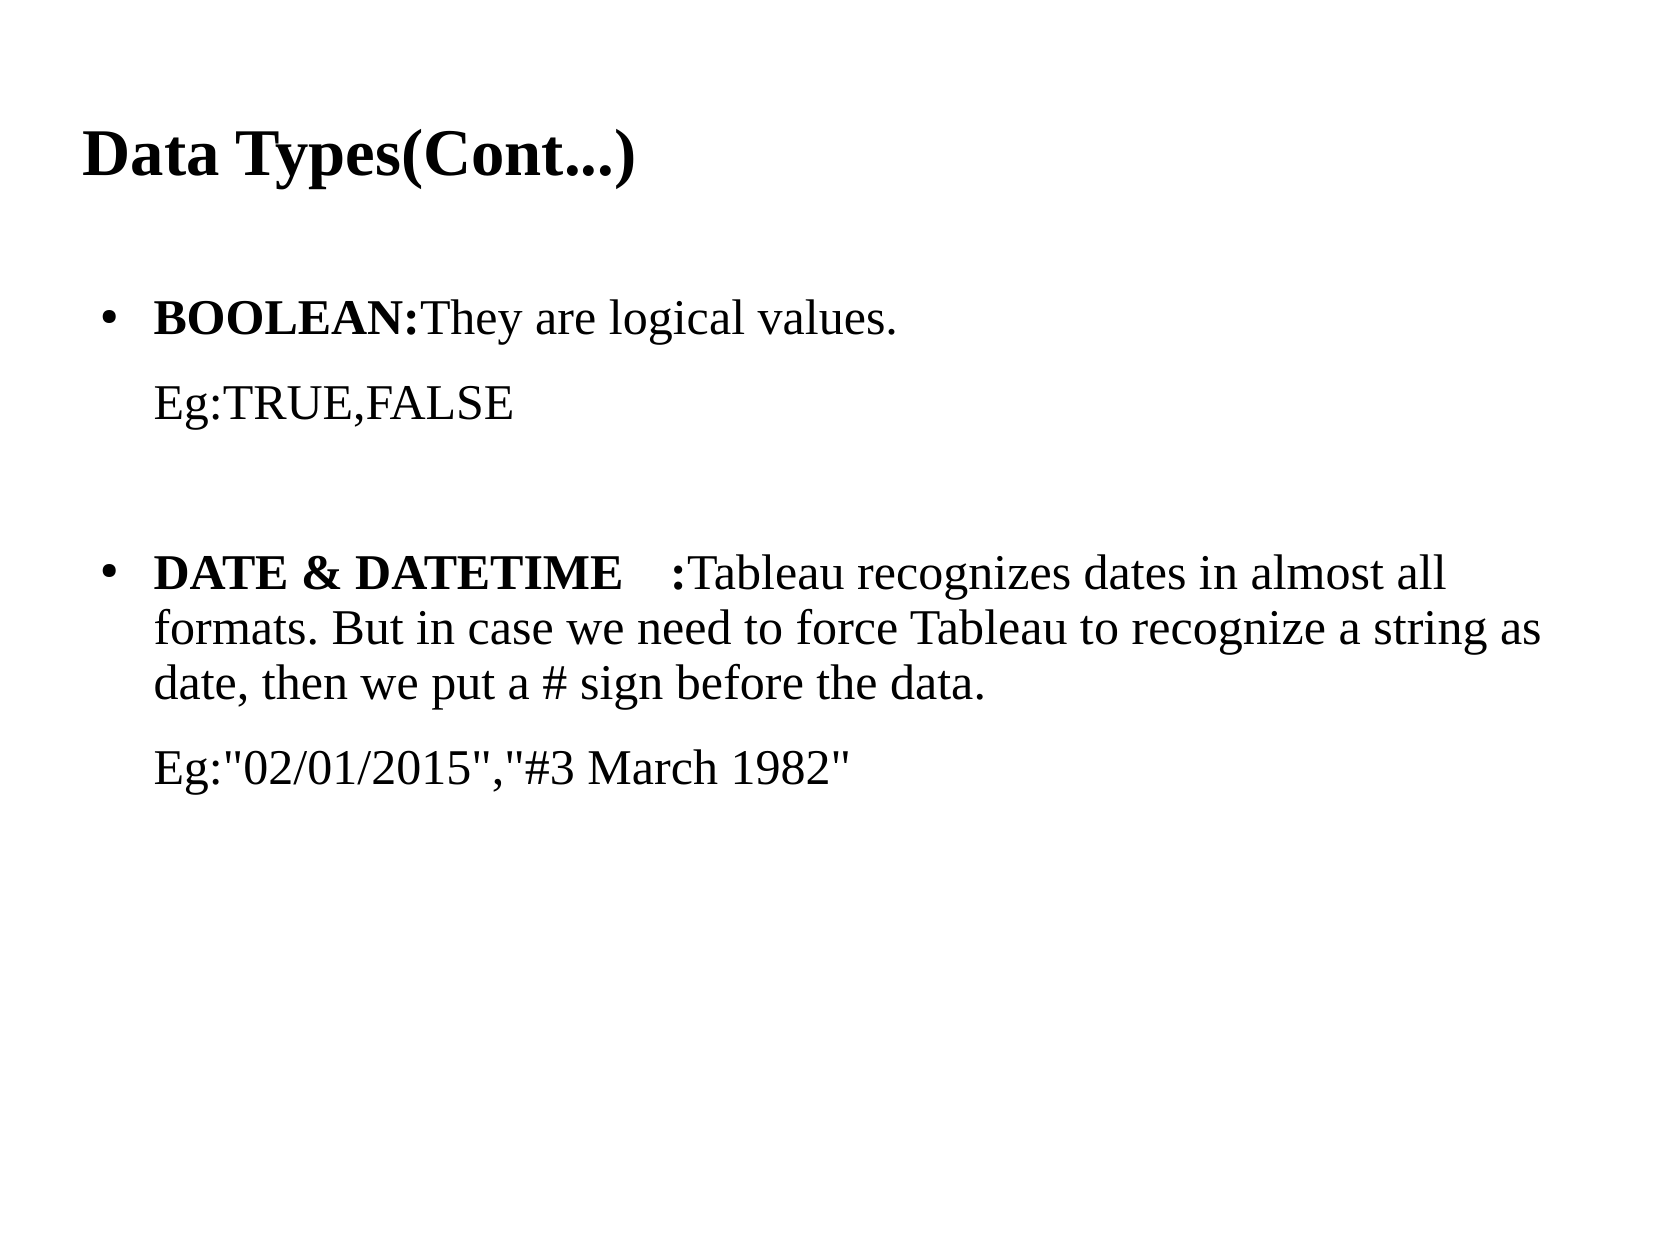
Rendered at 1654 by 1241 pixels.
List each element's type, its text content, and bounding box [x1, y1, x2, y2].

list BOOLEAN:They are logical values. Eg:TRUE,FALSE DATE & DATETIME :Tableau recognizes dates in almost all formats. But in case we need to force Tableau to recognize a string as date, then we put a # sign before the data. Eg:"02/01/2015","#3 March 1982" [82, 290, 1571, 1010]
title Data Types(Cont...) [82, 49, 1571, 257]
